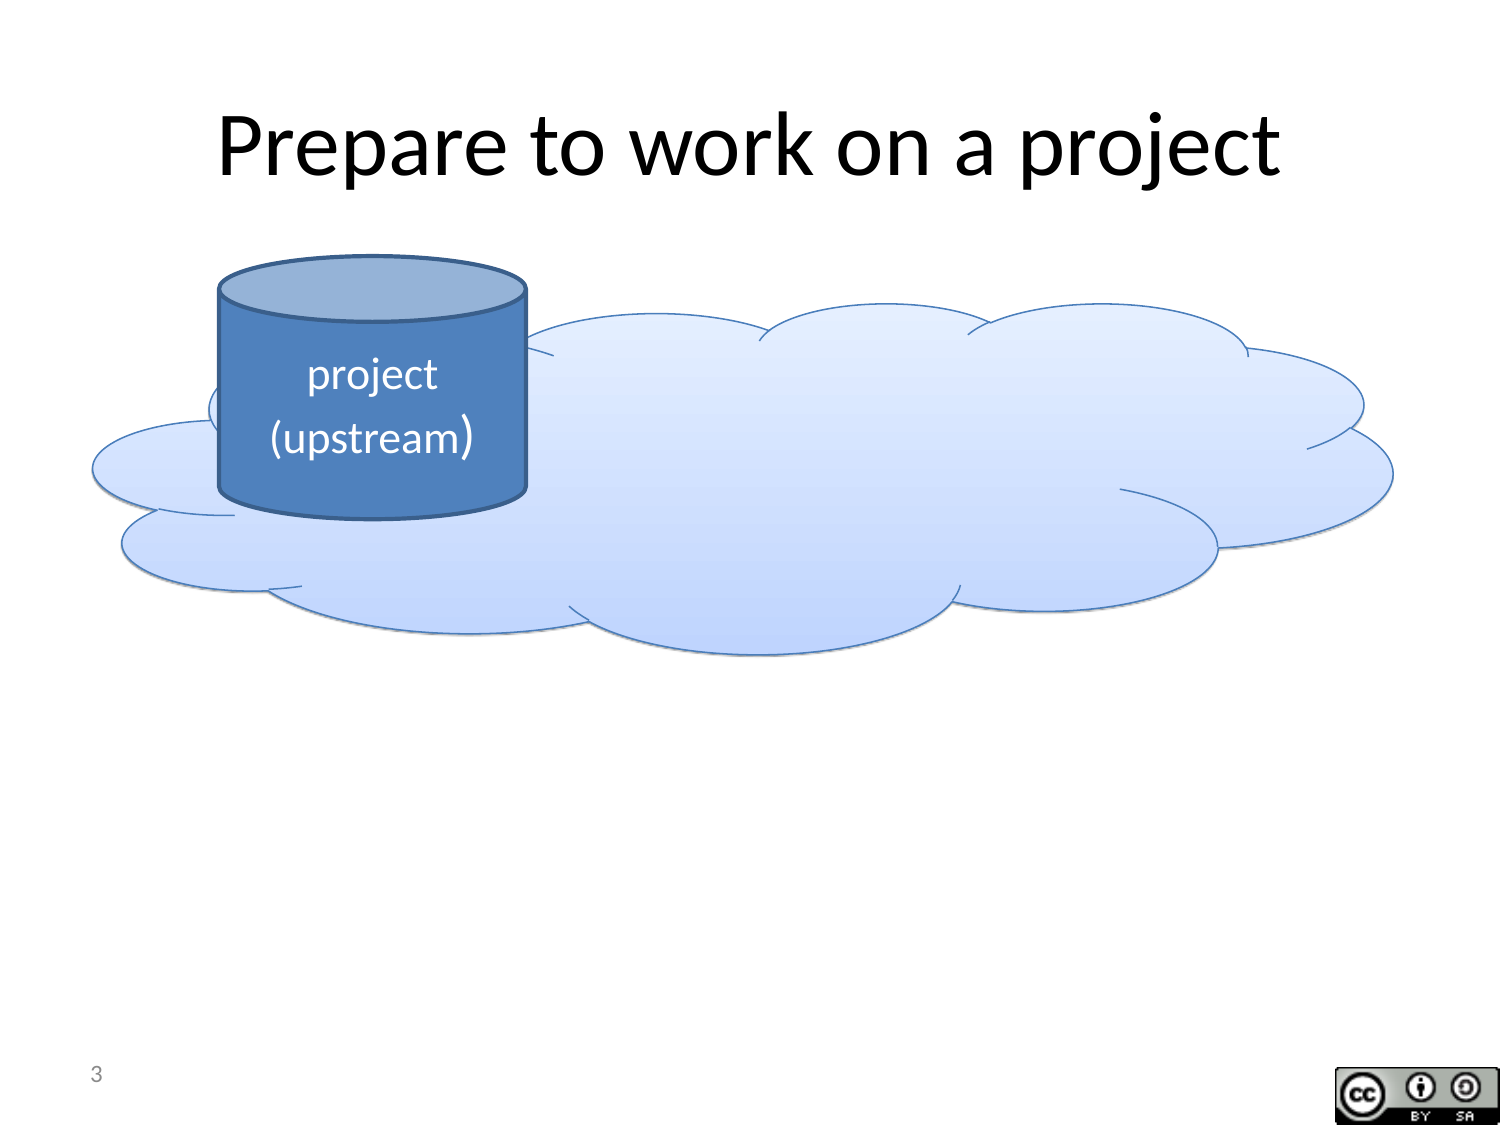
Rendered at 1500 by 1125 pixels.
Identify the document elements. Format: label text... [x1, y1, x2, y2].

picture [1335, 1067, 1500, 1125]
slide_number <number> [75, 1042, 425, 1103]
title Prepare to work on a project [75, 45, 1425, 233]
text_box project (upstream) [218, 290, 526, 520]
text_box [92, 303, 1394, 655]
